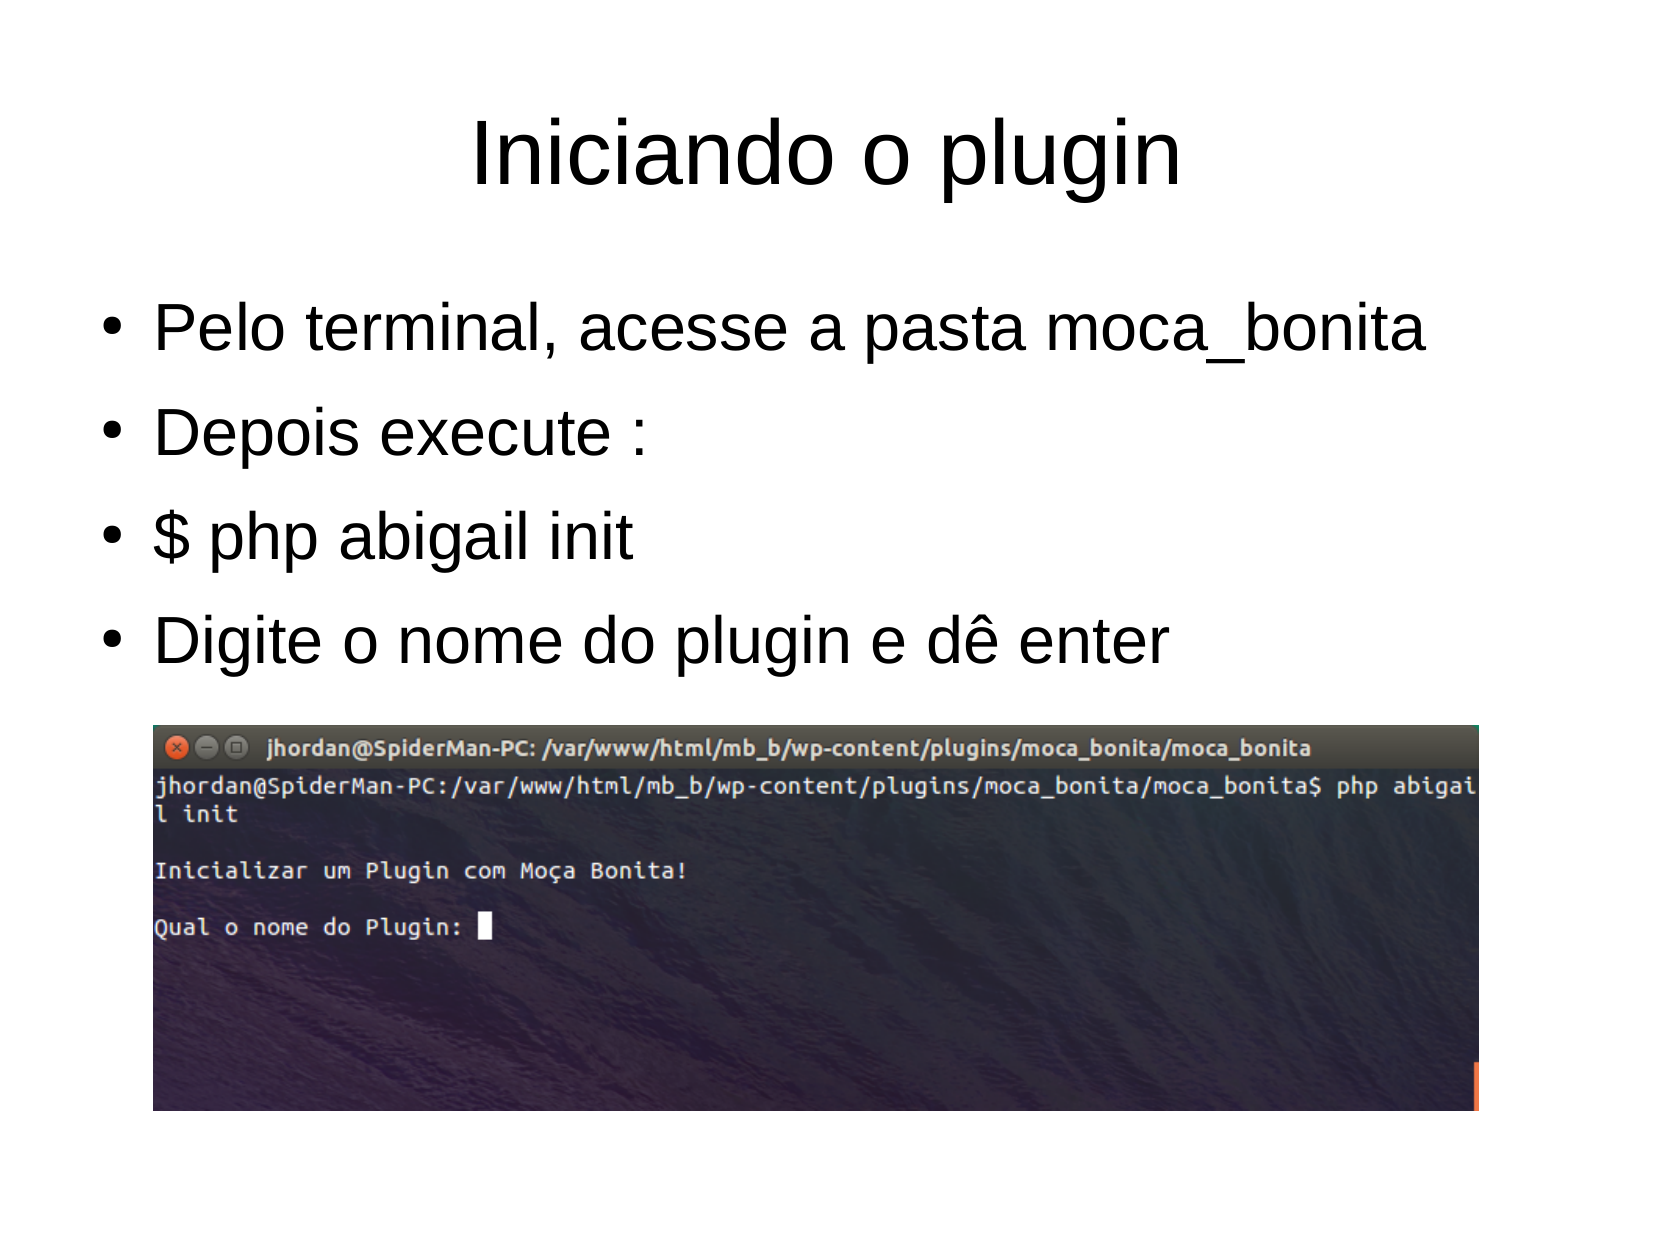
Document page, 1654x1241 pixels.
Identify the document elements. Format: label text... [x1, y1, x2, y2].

title Iniciando o plugin [82, 49, 1571, 257]
picture [153, 725, 1479, 1111]
list Pelo terminal, acesse a pasta moca_bonita Depois execute : $ php abigail init Digite o nome do plugin e dê enter [82, 290, 1571, 1010]
